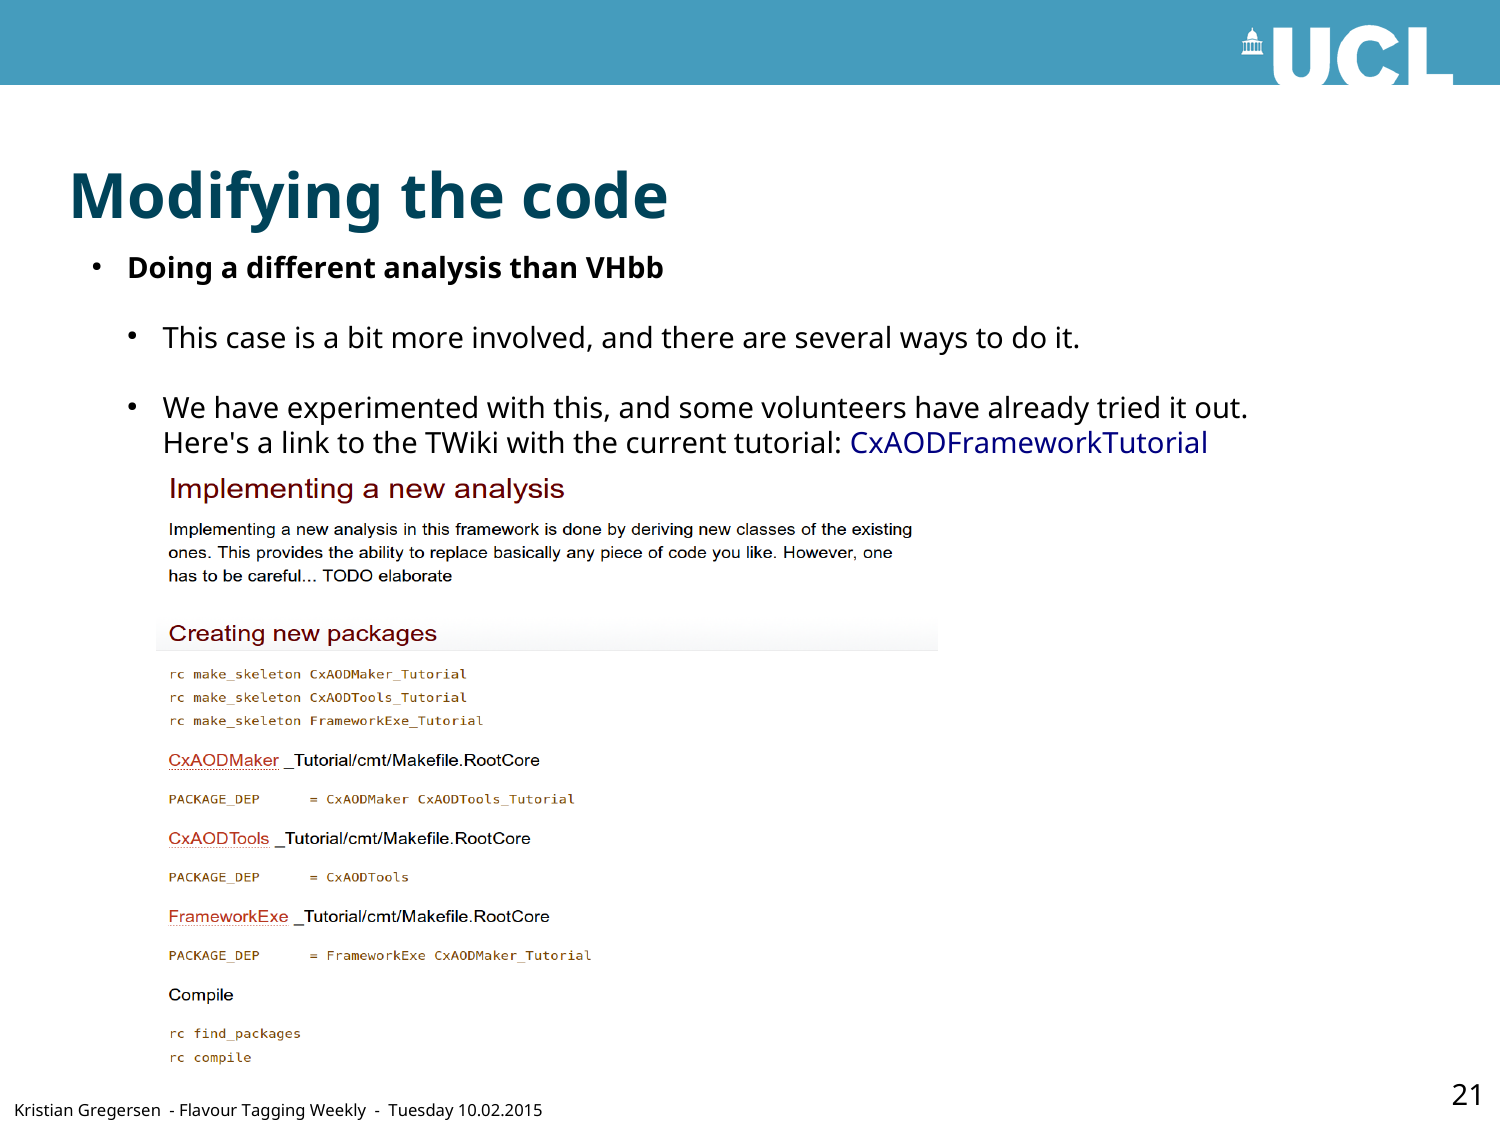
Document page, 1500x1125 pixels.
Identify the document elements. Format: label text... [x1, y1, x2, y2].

title Modifying the code [54, 148, 1447, 378]
picture [153, 471, 945, 1087]
picture [0, 0, 1500, 85]
text_box Doing a different analysis than VHbb This case is a bit more involved, and there are several ways to do it. We have experimented with this, and some volunteers have already tried it out. Here's a link to the TWiki with the current tutorial: CxAODFrameworkTutorial [76, 378, 1317, 1042]
